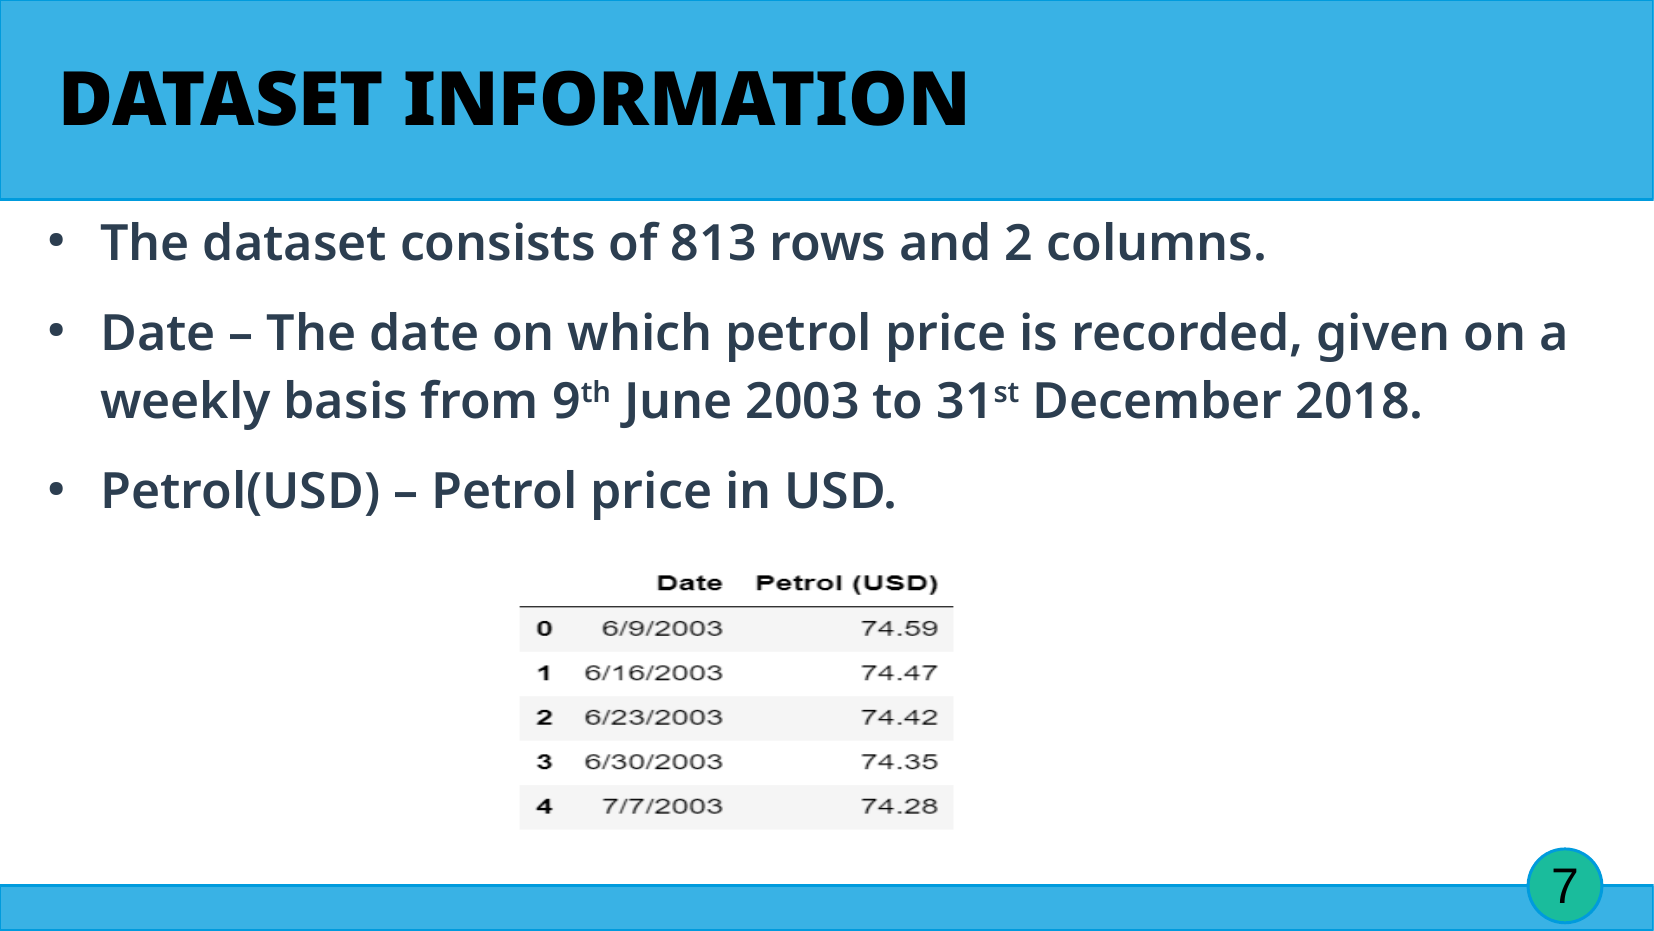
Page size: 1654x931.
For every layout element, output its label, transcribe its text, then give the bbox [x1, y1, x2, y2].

picture [501, 531, 1004, 857]
list The dataset consists of 813 rows and 2 columns. Date – The date on which petrol price is recorded, given on a weekly basis from 9th June 2003 to 31st December 2018. Petrol(USD) – Petrol price in USD. [29, 206, 1625, 857]
title DATASET INFORMATION [59, 37, 1595, 155]
